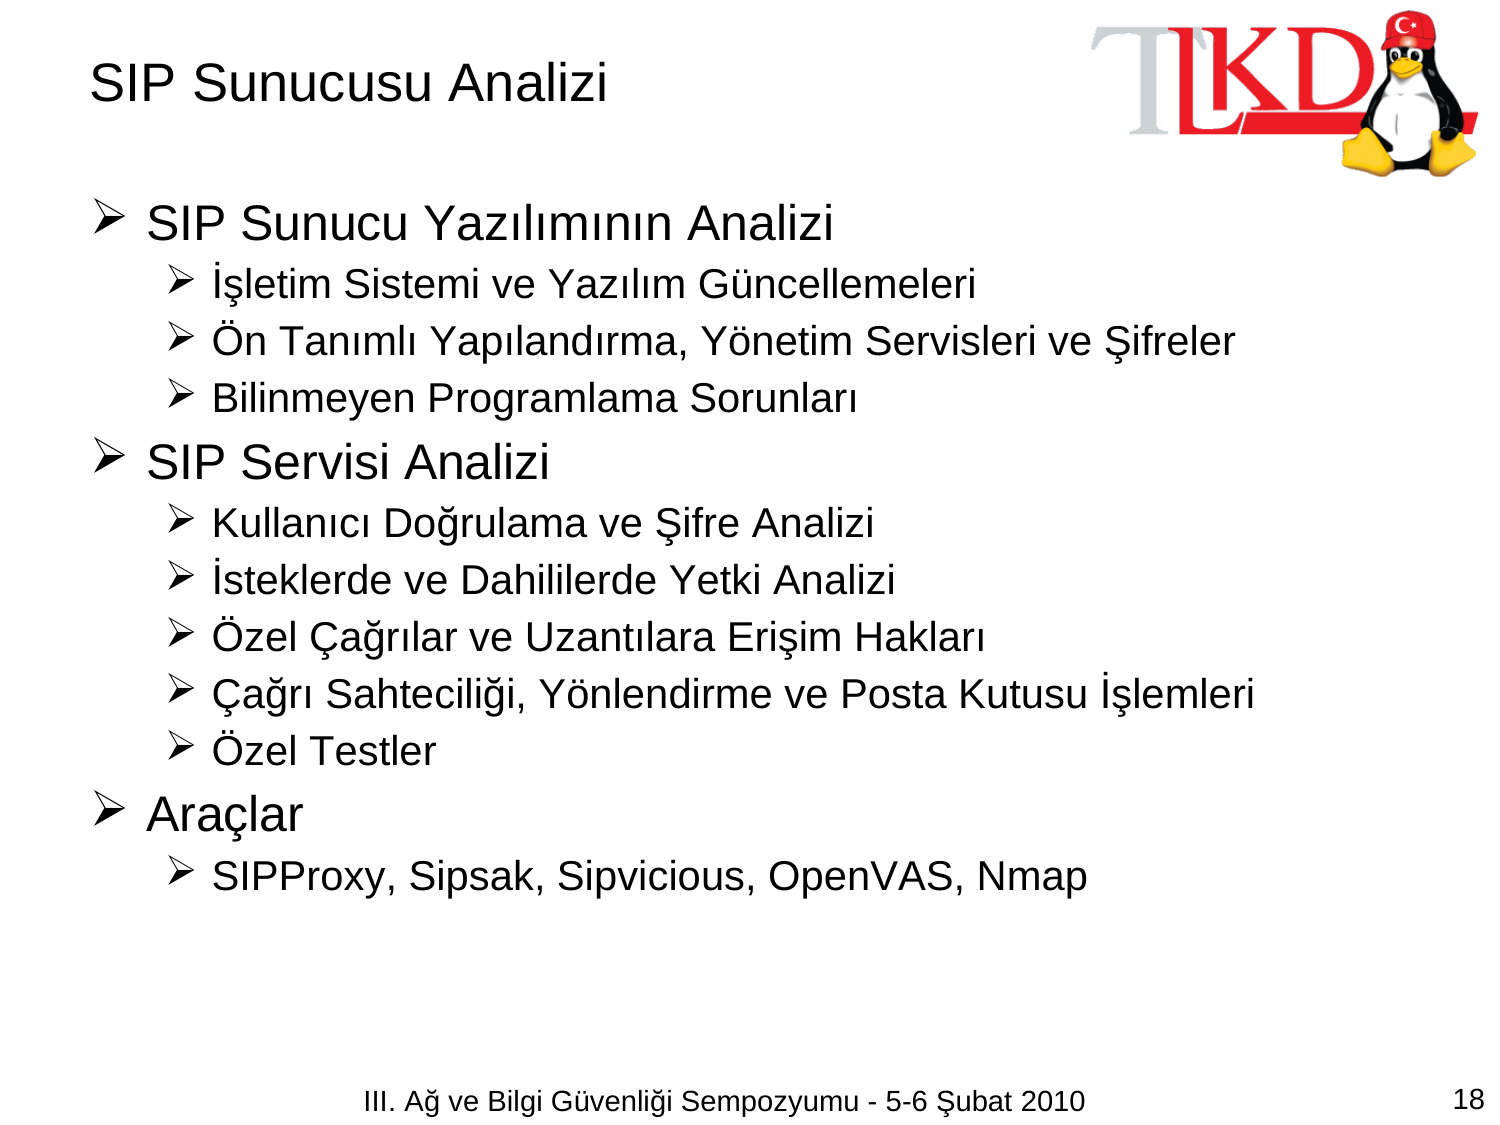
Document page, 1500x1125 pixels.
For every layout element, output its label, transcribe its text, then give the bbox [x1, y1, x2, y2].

list SIP Sunucu Yazılımının Analizi İşletim Sistemi ve Yazılım Güncellemeleri Ön Tanımlı Yapılandırma, Yönetim Servisleri ve Şifreler Bilinmeyen Programlama Sorunları SIP Servisi Analizi Kullanıcı Doğrulama ve Şifre Analizi İsteklerde ve Dahililerde Yetki Analizi Özel Çağrılar ve Uzantılara Erişim Hakları Çağrı Sahteciliği, Yönlendirme ve Posta Kutusu İşlemleri Özel Testler Araçlar SIPProxy, Sipsak, Sipvicious, OpenVAS, Nmap [75, 187, 1426, 1005]
title SIP Sunucusu Analizi [75, 45, 1070, 151]
picture [1087, 0, 1491, 188]
